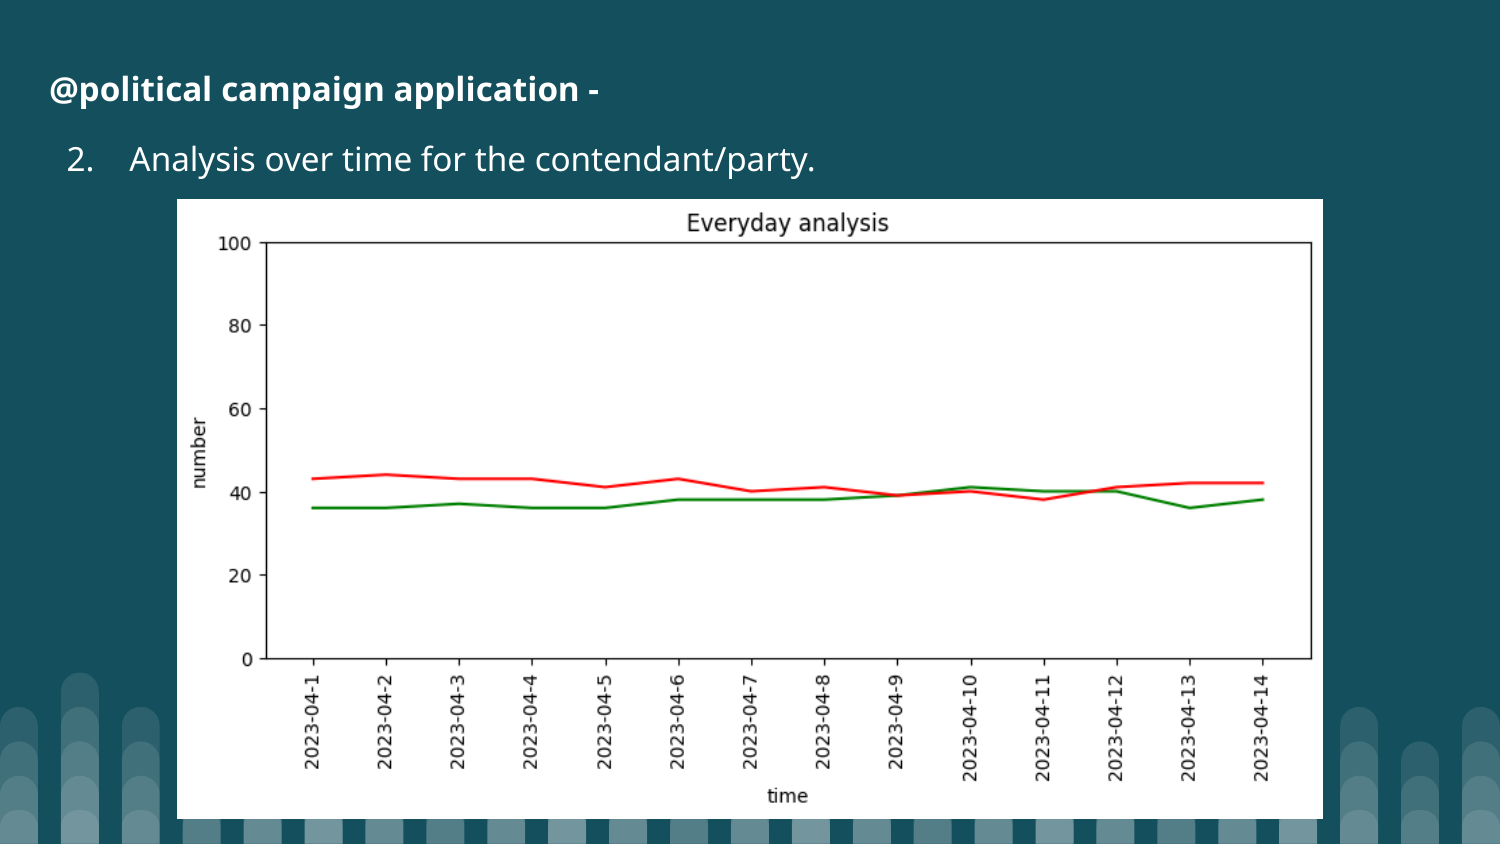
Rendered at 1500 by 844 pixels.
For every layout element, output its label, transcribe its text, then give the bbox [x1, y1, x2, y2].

picture [177, 199, 1323, 819]
text_box @political campaign application - 2. Analysis over time for the contendant/party. [34, 46, 1466, 194]
